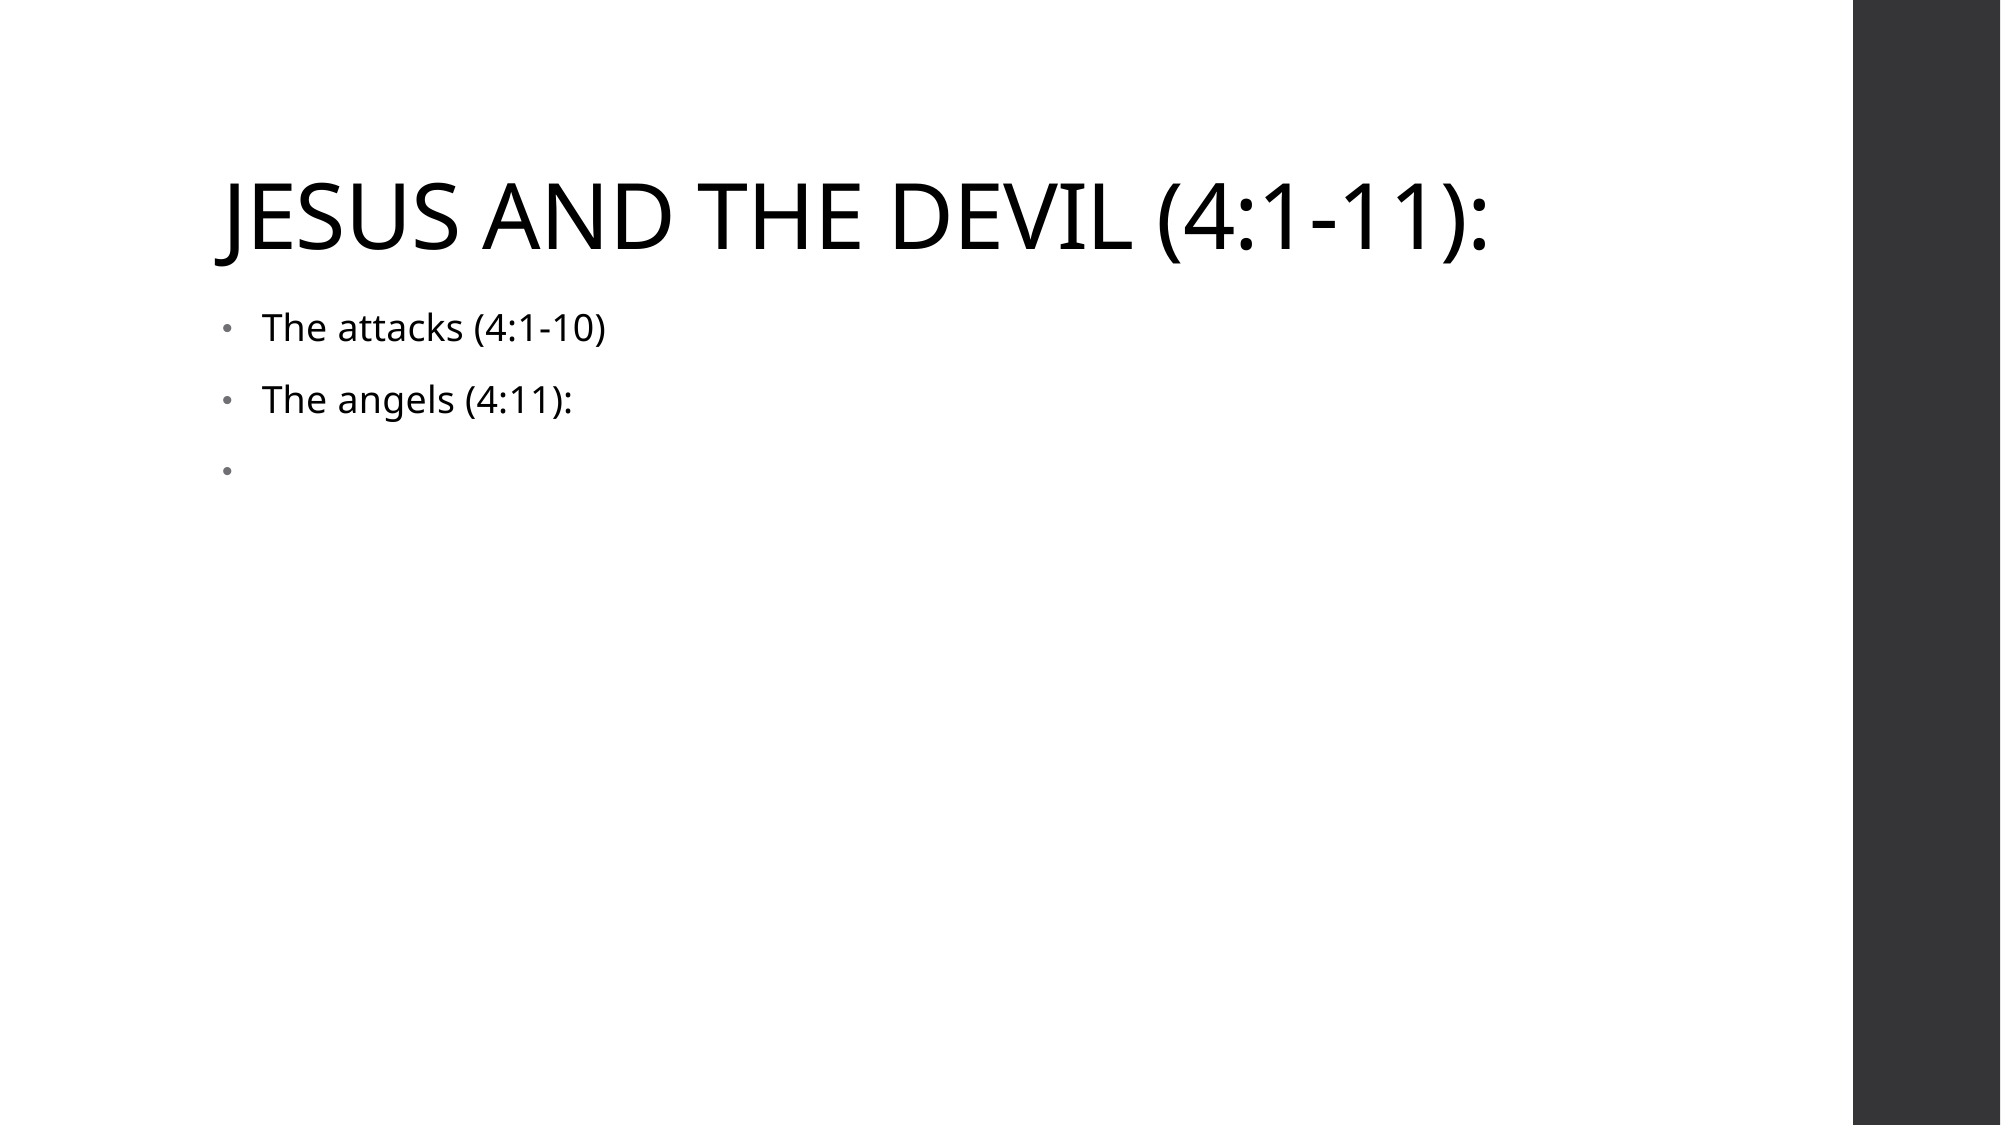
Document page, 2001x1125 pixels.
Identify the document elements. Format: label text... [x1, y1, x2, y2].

title JESUS AND THE DEVIL (4:1-11): [206, 60, 1797, 278]
list The attacks (4:1-10) The angels (4:11): [206, 299, 1617, 1014]
